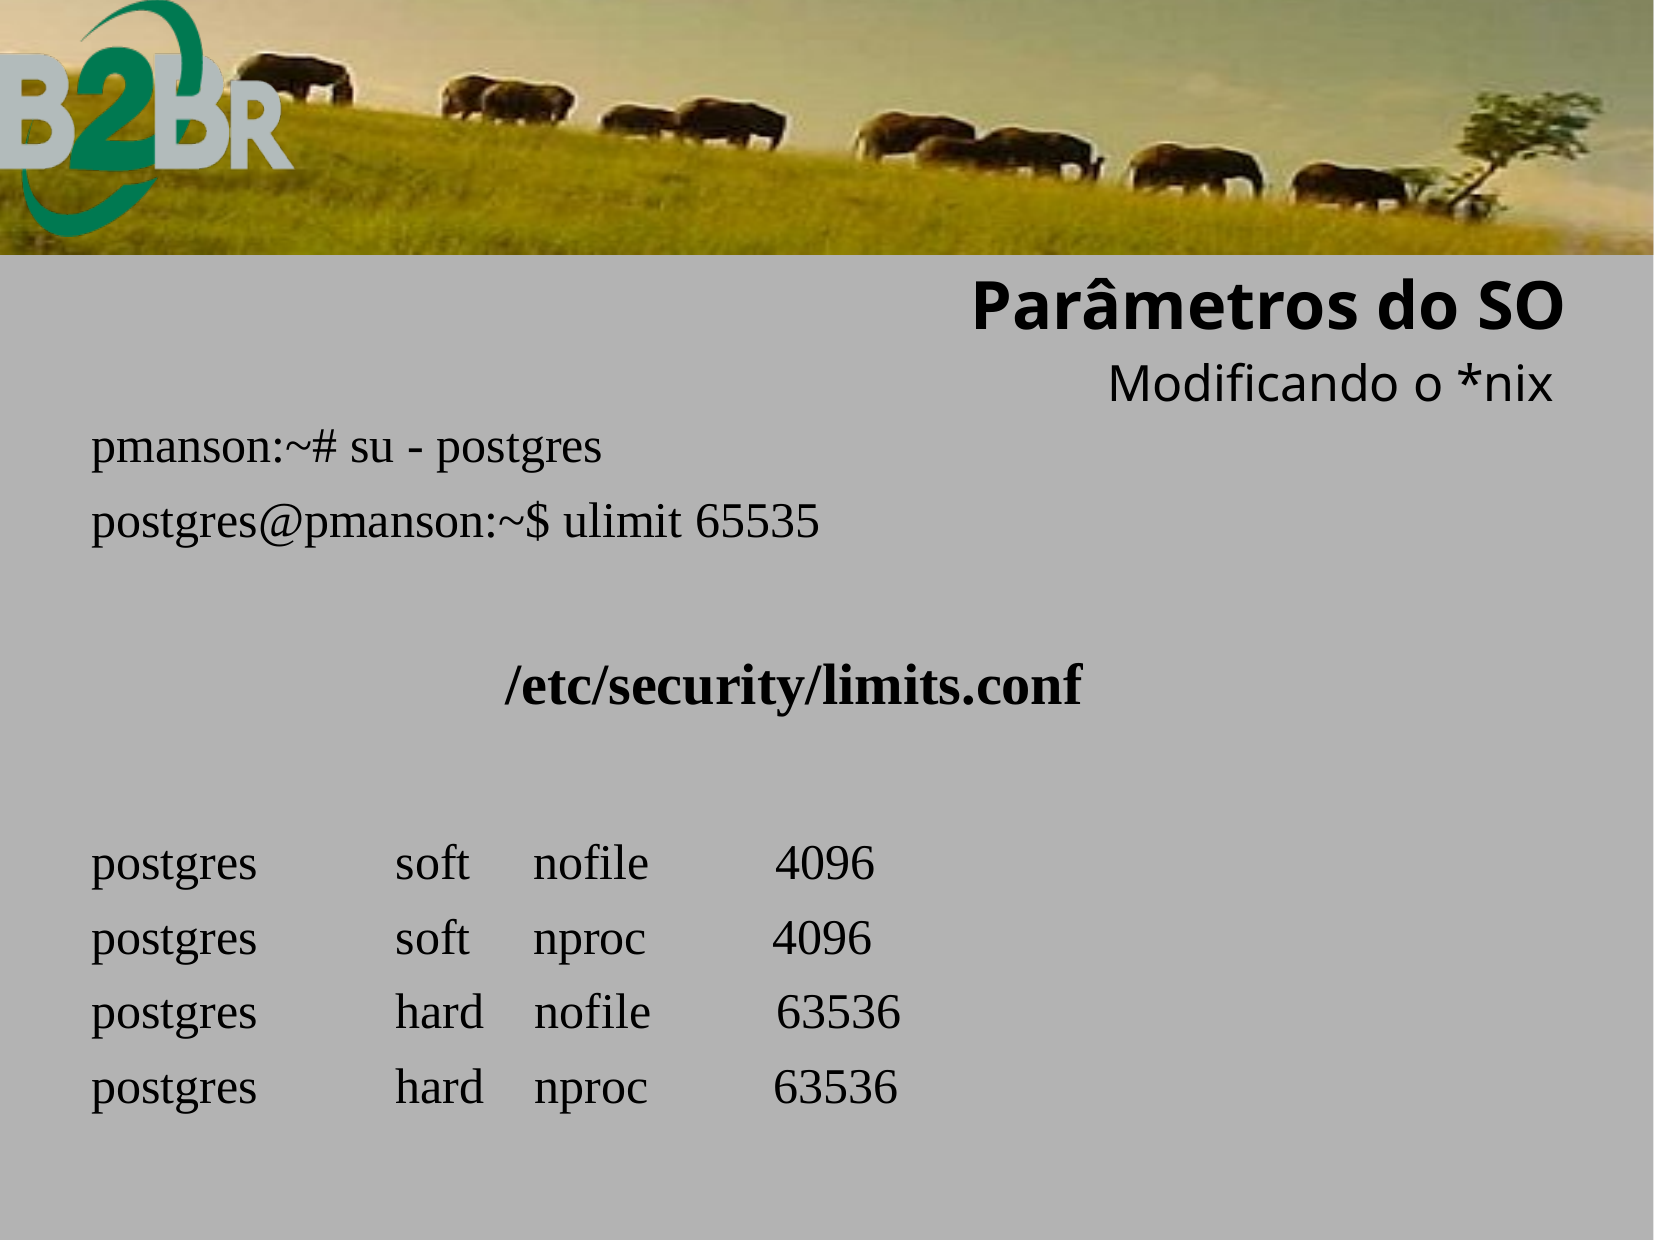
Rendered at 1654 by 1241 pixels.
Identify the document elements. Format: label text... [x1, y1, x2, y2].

text_box pmanson:~# su - postgres postgres@pmanson:~$ ulimit 65535 /etc/security/limits.conf postgres soft nofile 4096 postgres soft nproc 4096 postgres hard nofile 63536 postgres hard nproc 63536 [91, 390, 1498, 1140]
picture [0, 0, 1654, 255]
text_box Parâmetros do SO Modificando o *nix [521, 255, 1583, 424]
